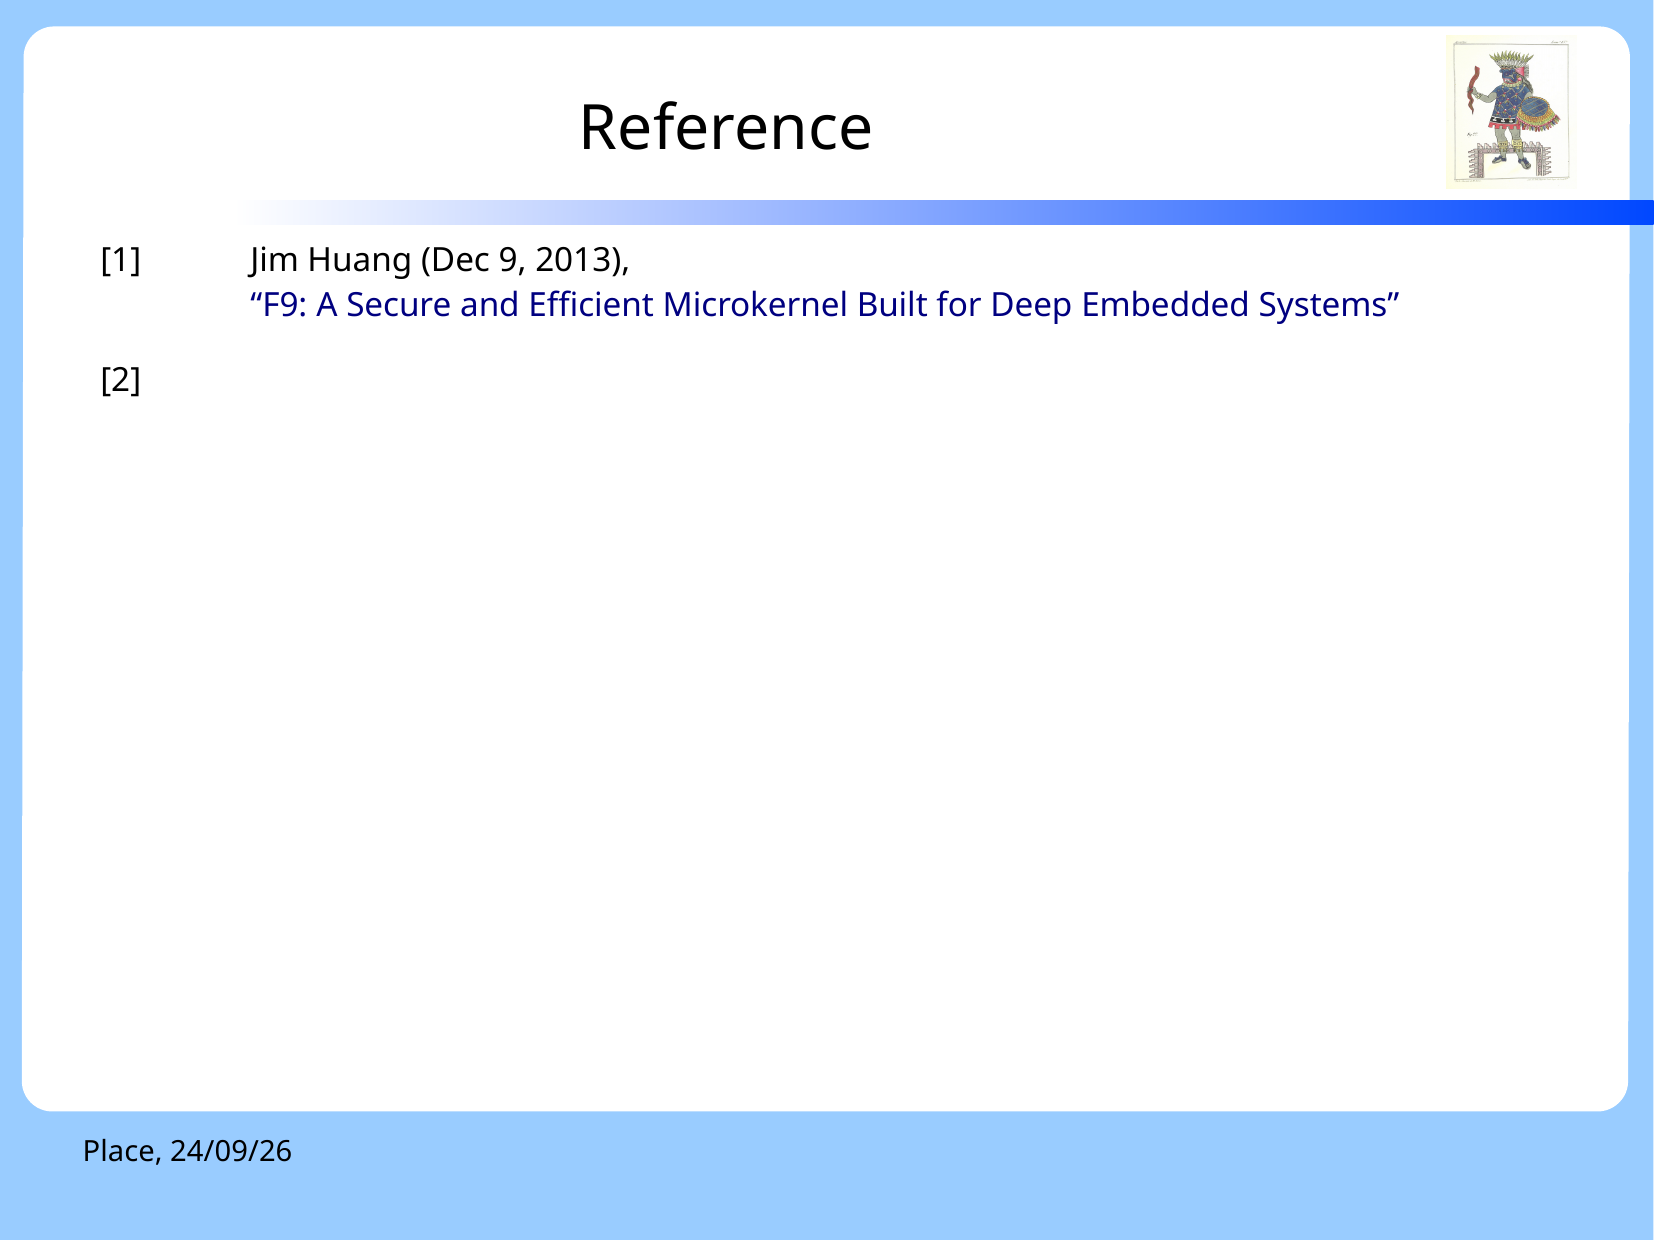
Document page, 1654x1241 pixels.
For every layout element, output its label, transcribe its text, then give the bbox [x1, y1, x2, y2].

picture [1446, 35, 1577, 189]
list Jim Huang (Dec 9, 2013), “F9: A Secure and Efficient Microkernel Built for Deep Embedded Systems” [82, 236, 1571, 1055]
title Reference [82, 49, 1371, 201]
